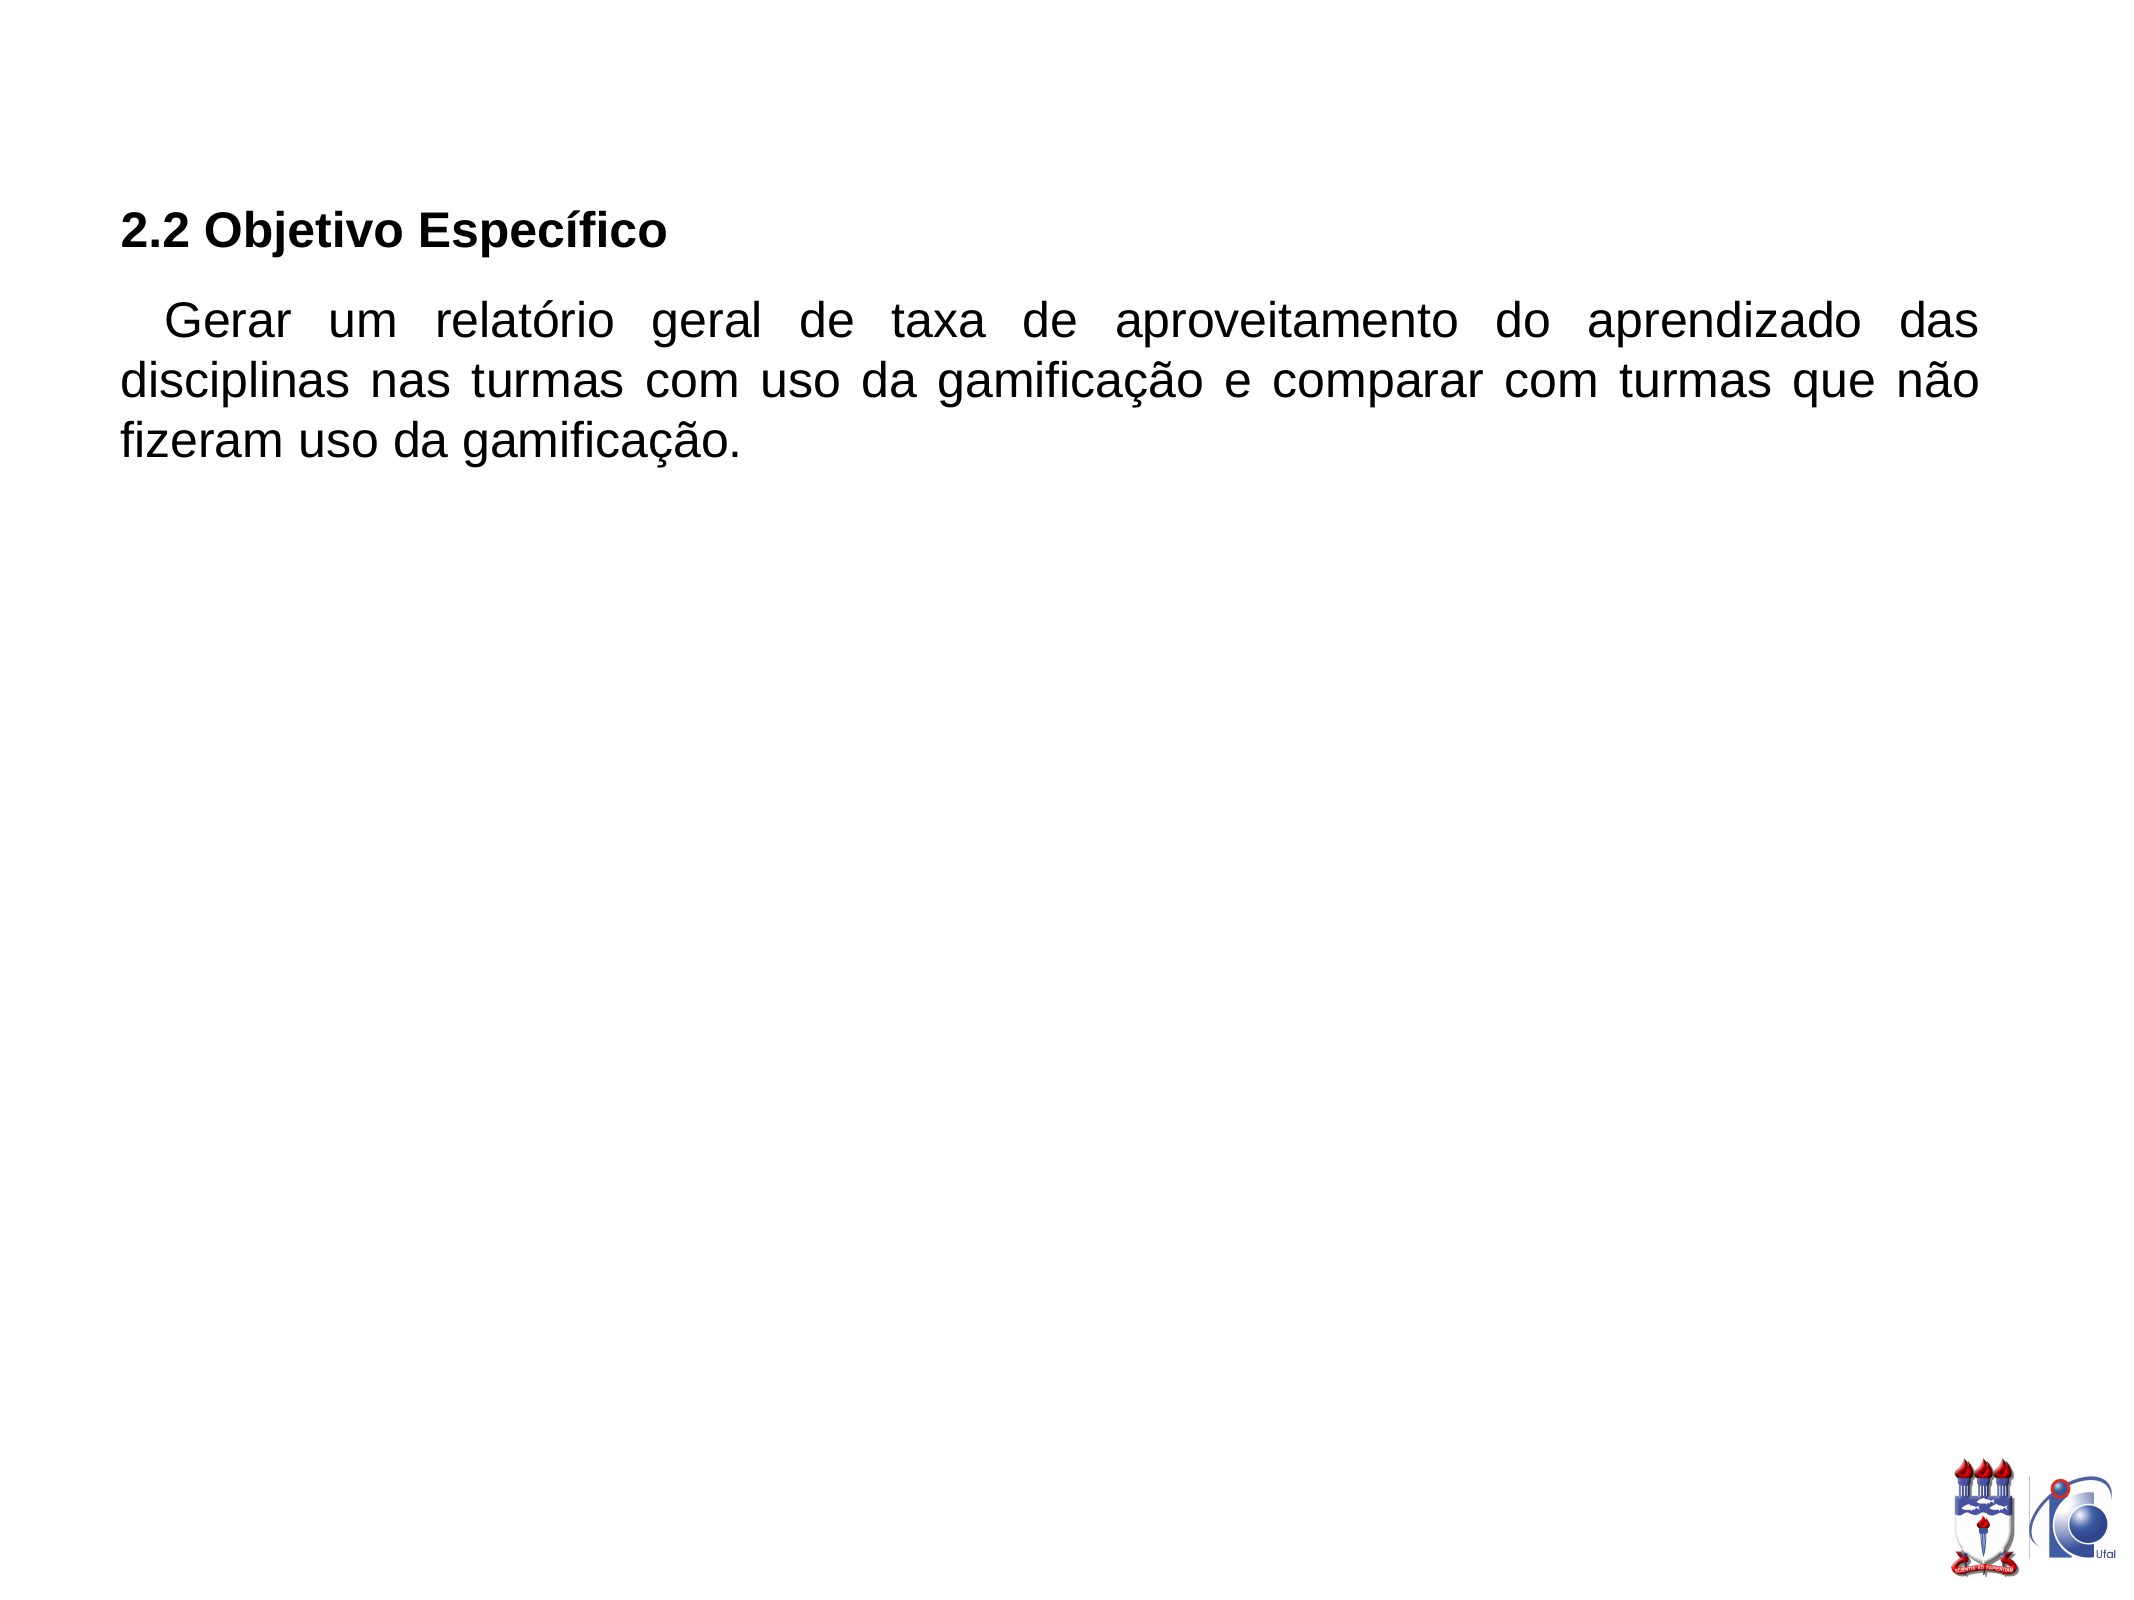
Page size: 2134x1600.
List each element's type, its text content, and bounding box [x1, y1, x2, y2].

list 2.2 Objetivo Específico Gerar um relatório geral de taxa de aproveitamento do aprendizado das disciplinas nas turmas com uso da gamificação e comparar com turmas que não fizeram uso da gamificação. [120, 108, 1981, 1300]
picture [1948, 1456, 2020, 1579]
picture [2028, 1476, 2116, 1559]
